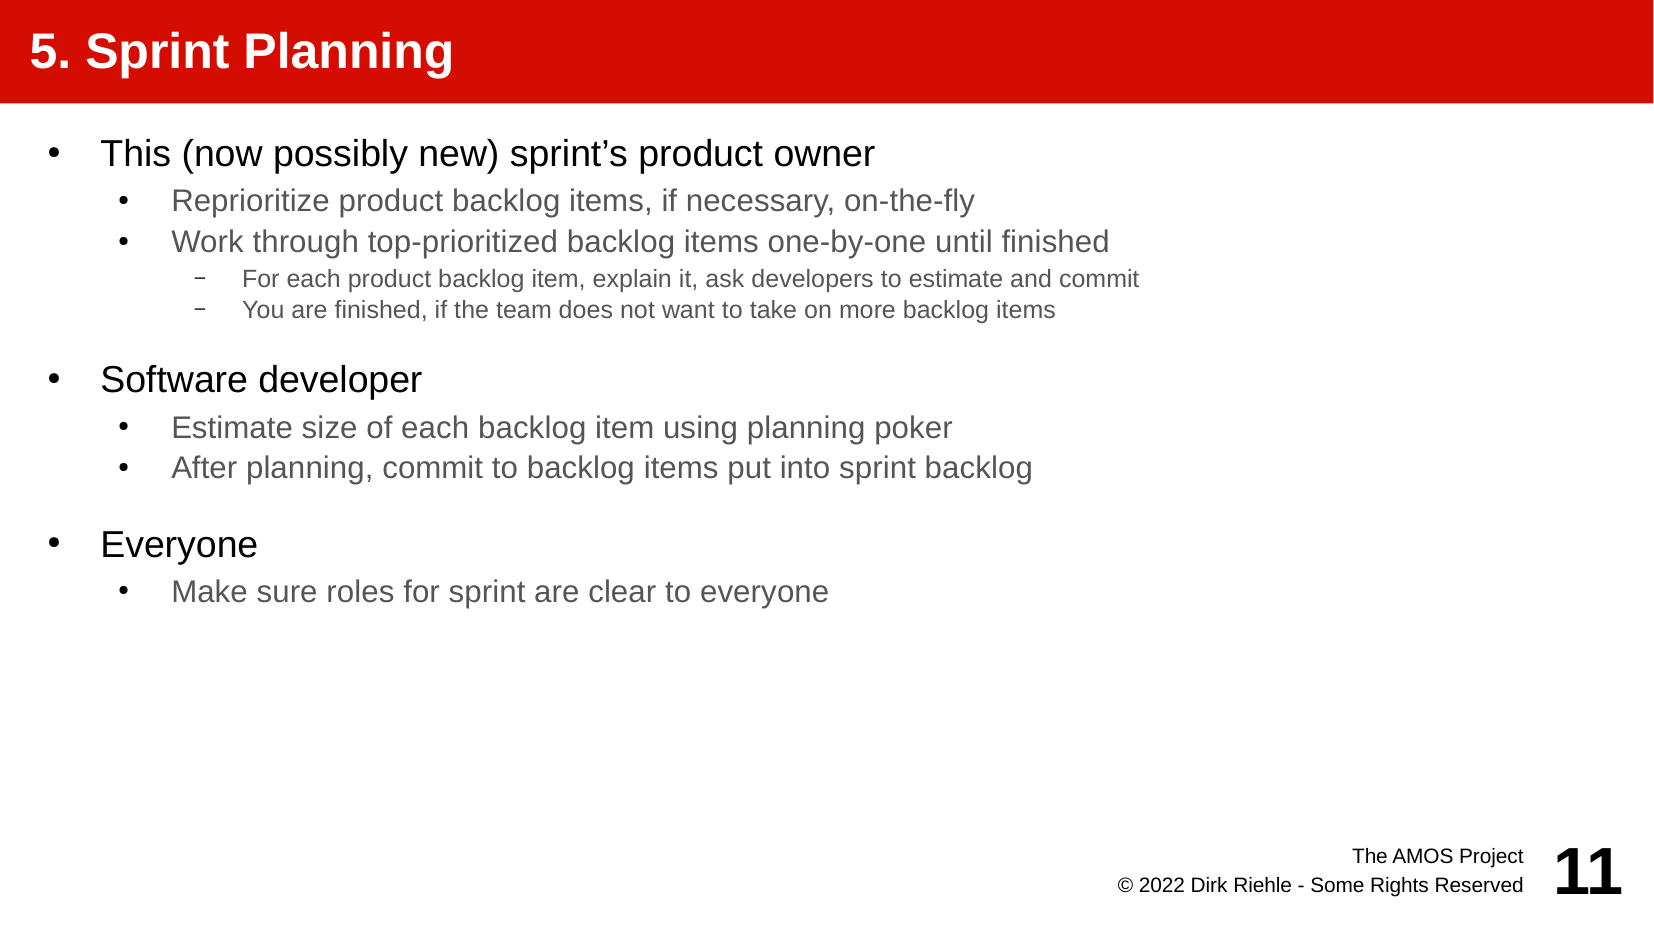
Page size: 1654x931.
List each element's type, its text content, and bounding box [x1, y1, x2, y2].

title 5. Sprint Planning [0, 0, 1654, 104]
list This (now possibly new) sprint’s product owner Reprioritize product backlog items, if necessary, on-the-fly Work through top-prioritized backlog items one-by-one until finished For each product backlog item, explain it, ask developers to estimate and commit You are finished, if the team does not want to take on more backlog items Software developer Estimate size of each backlog item using planning poker After planning, commit to backlog items put into sprint backlog Everyone Make sure roles for sprint are clear to everyone [29, 132, 1625, 813]
